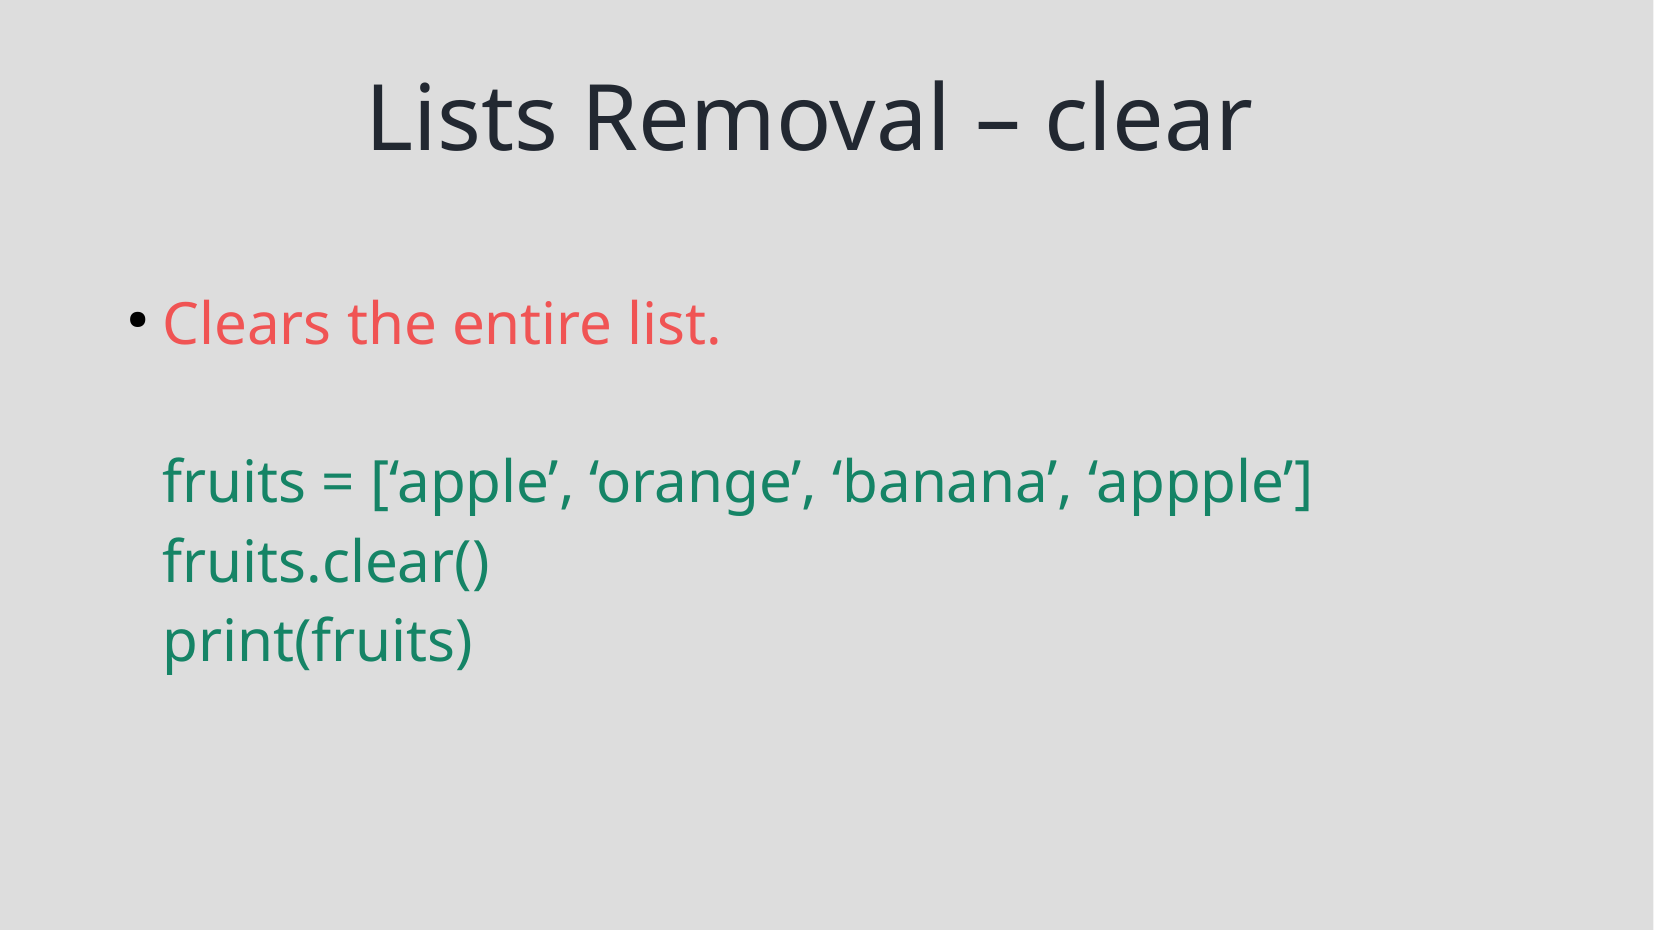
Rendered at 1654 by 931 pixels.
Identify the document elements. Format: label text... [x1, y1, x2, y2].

text_box Clears the entire list. fruits = [‘apple’, ‘orange’, ‘banana’, ‘appple’] fruits.clear() print(fruits) [112, 195, 1613, 787]
title Lists Removal – clear [82, 37, 1538, 193]
